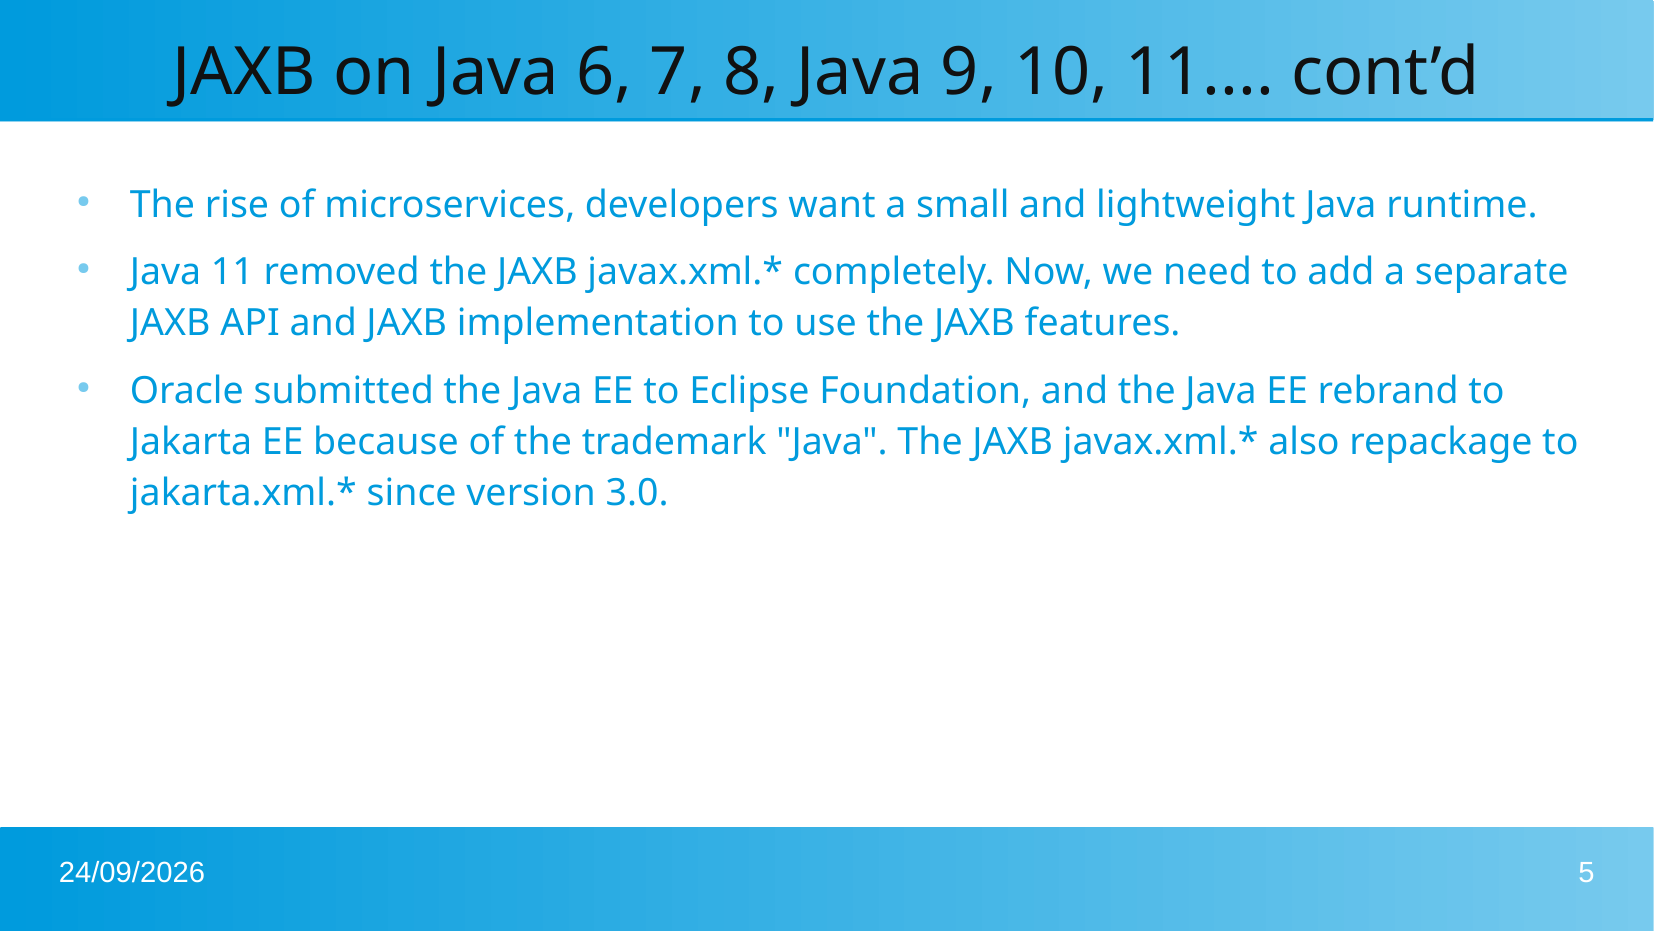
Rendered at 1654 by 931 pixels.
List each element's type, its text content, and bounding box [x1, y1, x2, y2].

title JAXB on Java 6, 7, 8, Java 9, 10, 11.... cont’d [59, 29, 1595, 108]
list The rise of microservices, developers want a small and lightweight Java runtime. Java 11 removed the JAXB javax.xml.* completely. Now, we need to add a separate JAXB API and JAXB implementation to use the JAXB features. Oracle submitted the Java EE to Eclipse Foundation, and the Java EE rebrand to Jakarta EE because of the trademark "Java". The JAXB javax.xml.* also repackage to jakarta.xml.* since version 3.0. [59, 177, 1595, 768]
